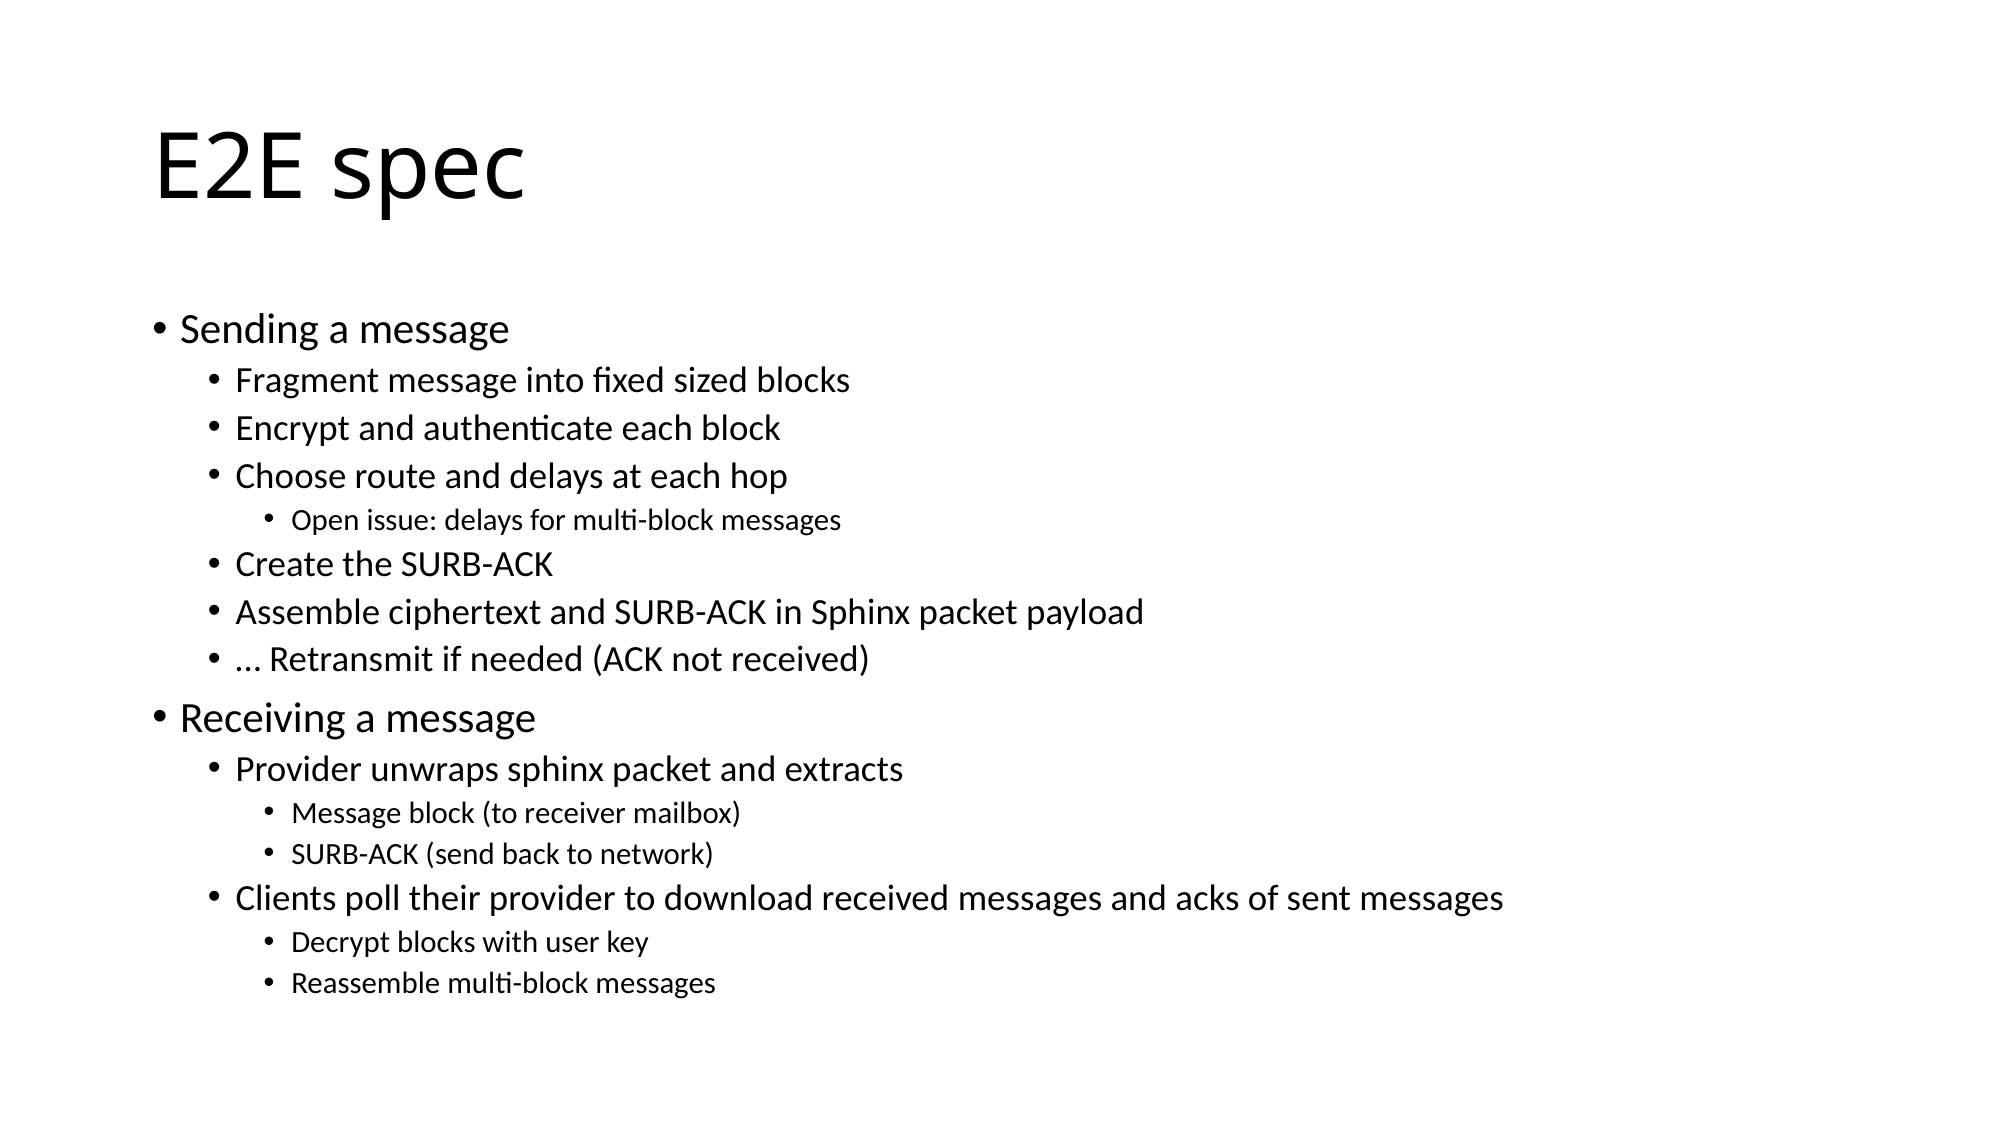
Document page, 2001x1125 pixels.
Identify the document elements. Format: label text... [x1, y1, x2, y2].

list Sending a message Fragment message into fixed sized blocks Encrypt and authenticate each block Choose route and delays at each hop Open issue: delays for multi-block messages Create the SURB-ACK Assemble ciphertext and SURB-ACK in Sphinx packet payload … Retransmit if needed (ACK not received) Receiving a message Provider unwraps sphinx packet and extracts Message block (to receiver mailbox) SURB-ACK (send back to network) Clients poll their provider to download received messages and acks of sent messages Decrypt blocks with user key Reassemble multi-block messages [137, 299, 1863, 1014]
title E2E spec [137, 59, 1863, 278]
